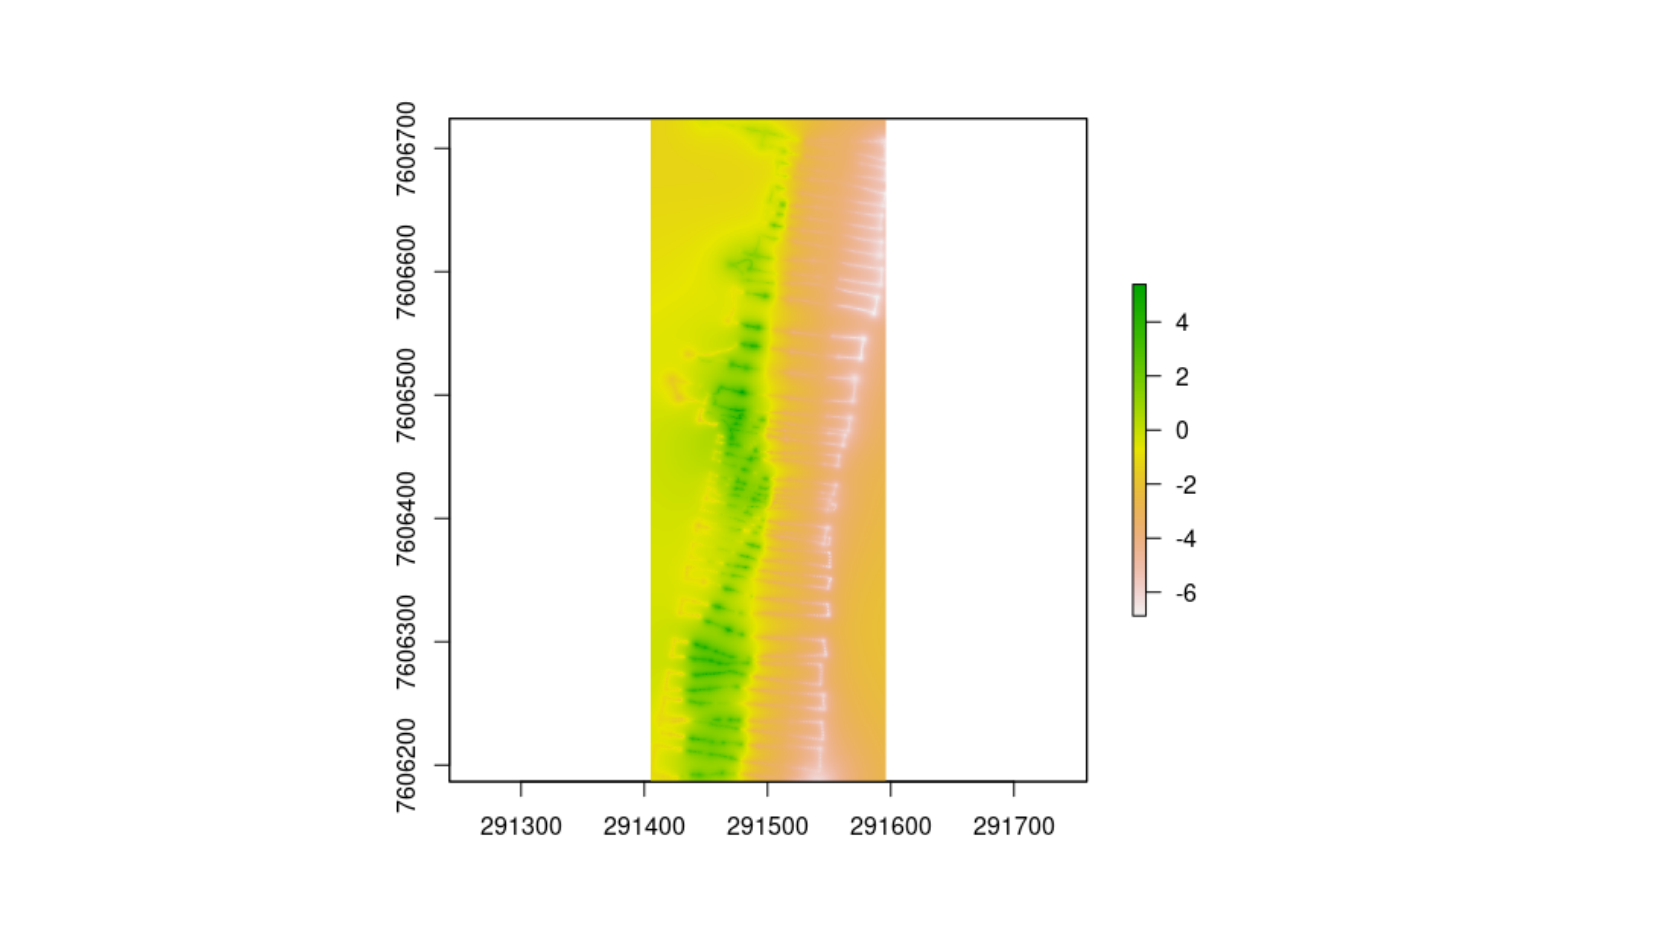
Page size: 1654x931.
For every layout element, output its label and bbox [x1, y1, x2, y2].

picture [330, 0, 1258, 931]
